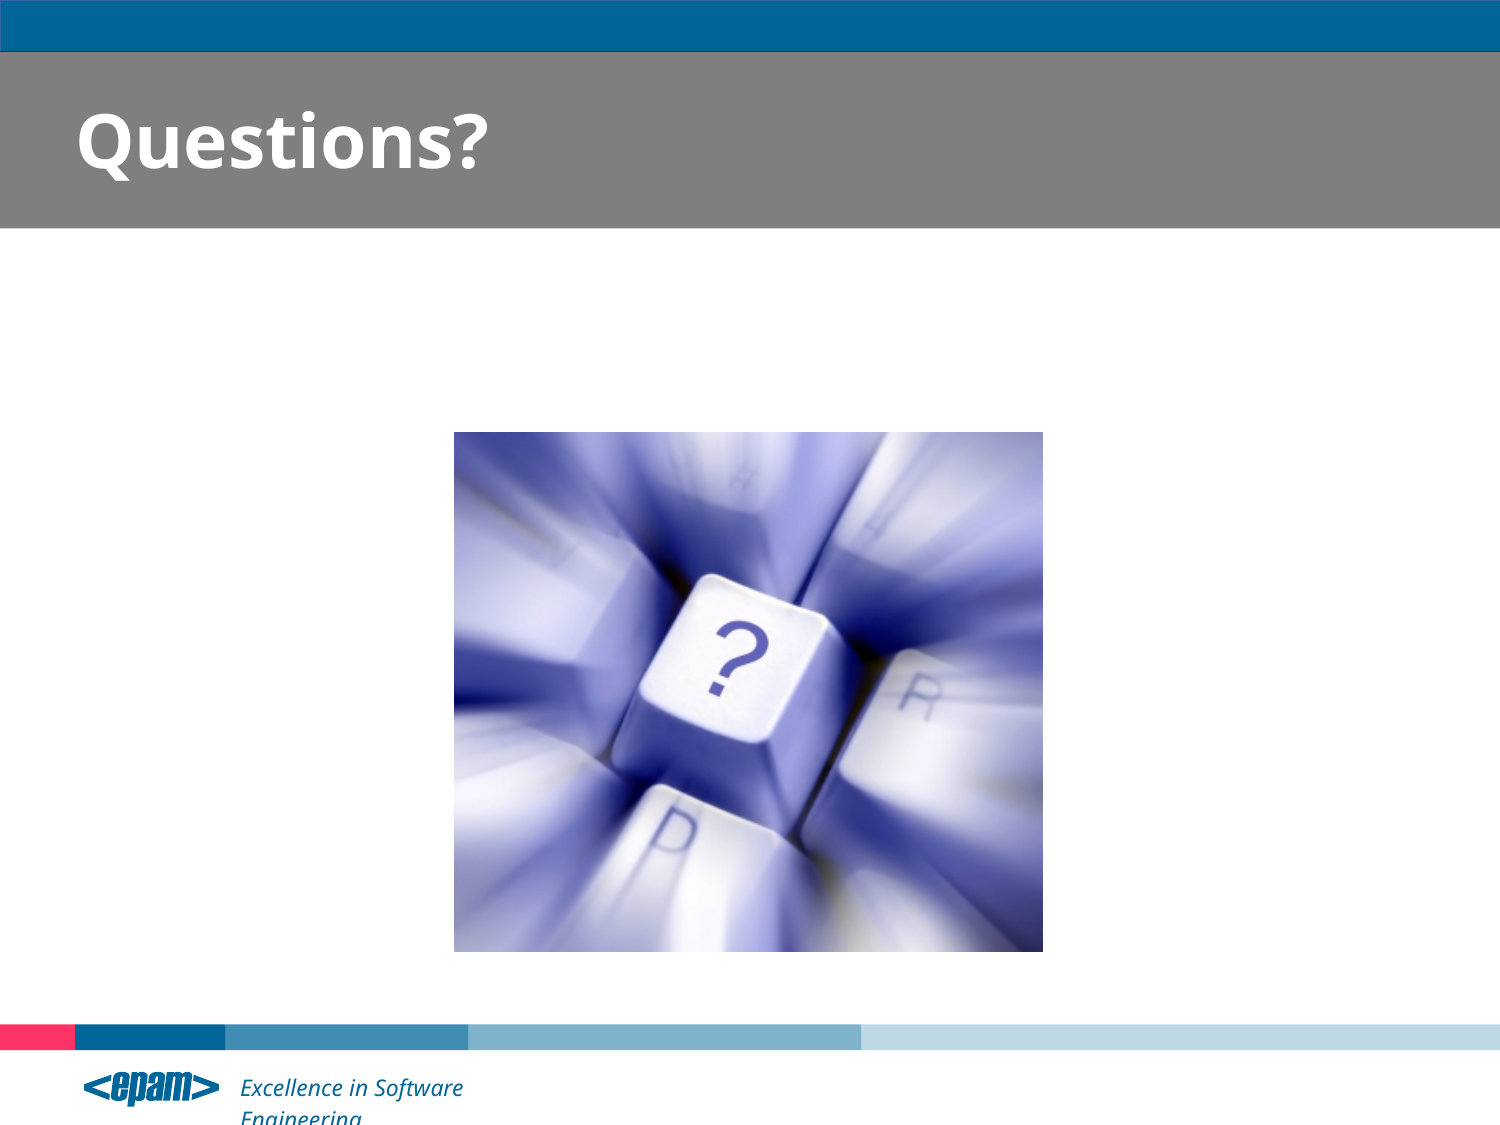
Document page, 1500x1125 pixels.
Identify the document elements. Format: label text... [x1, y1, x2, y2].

picture [454, 432, 1043, 952]
title Questions? [0, 51, 1500, 212]
